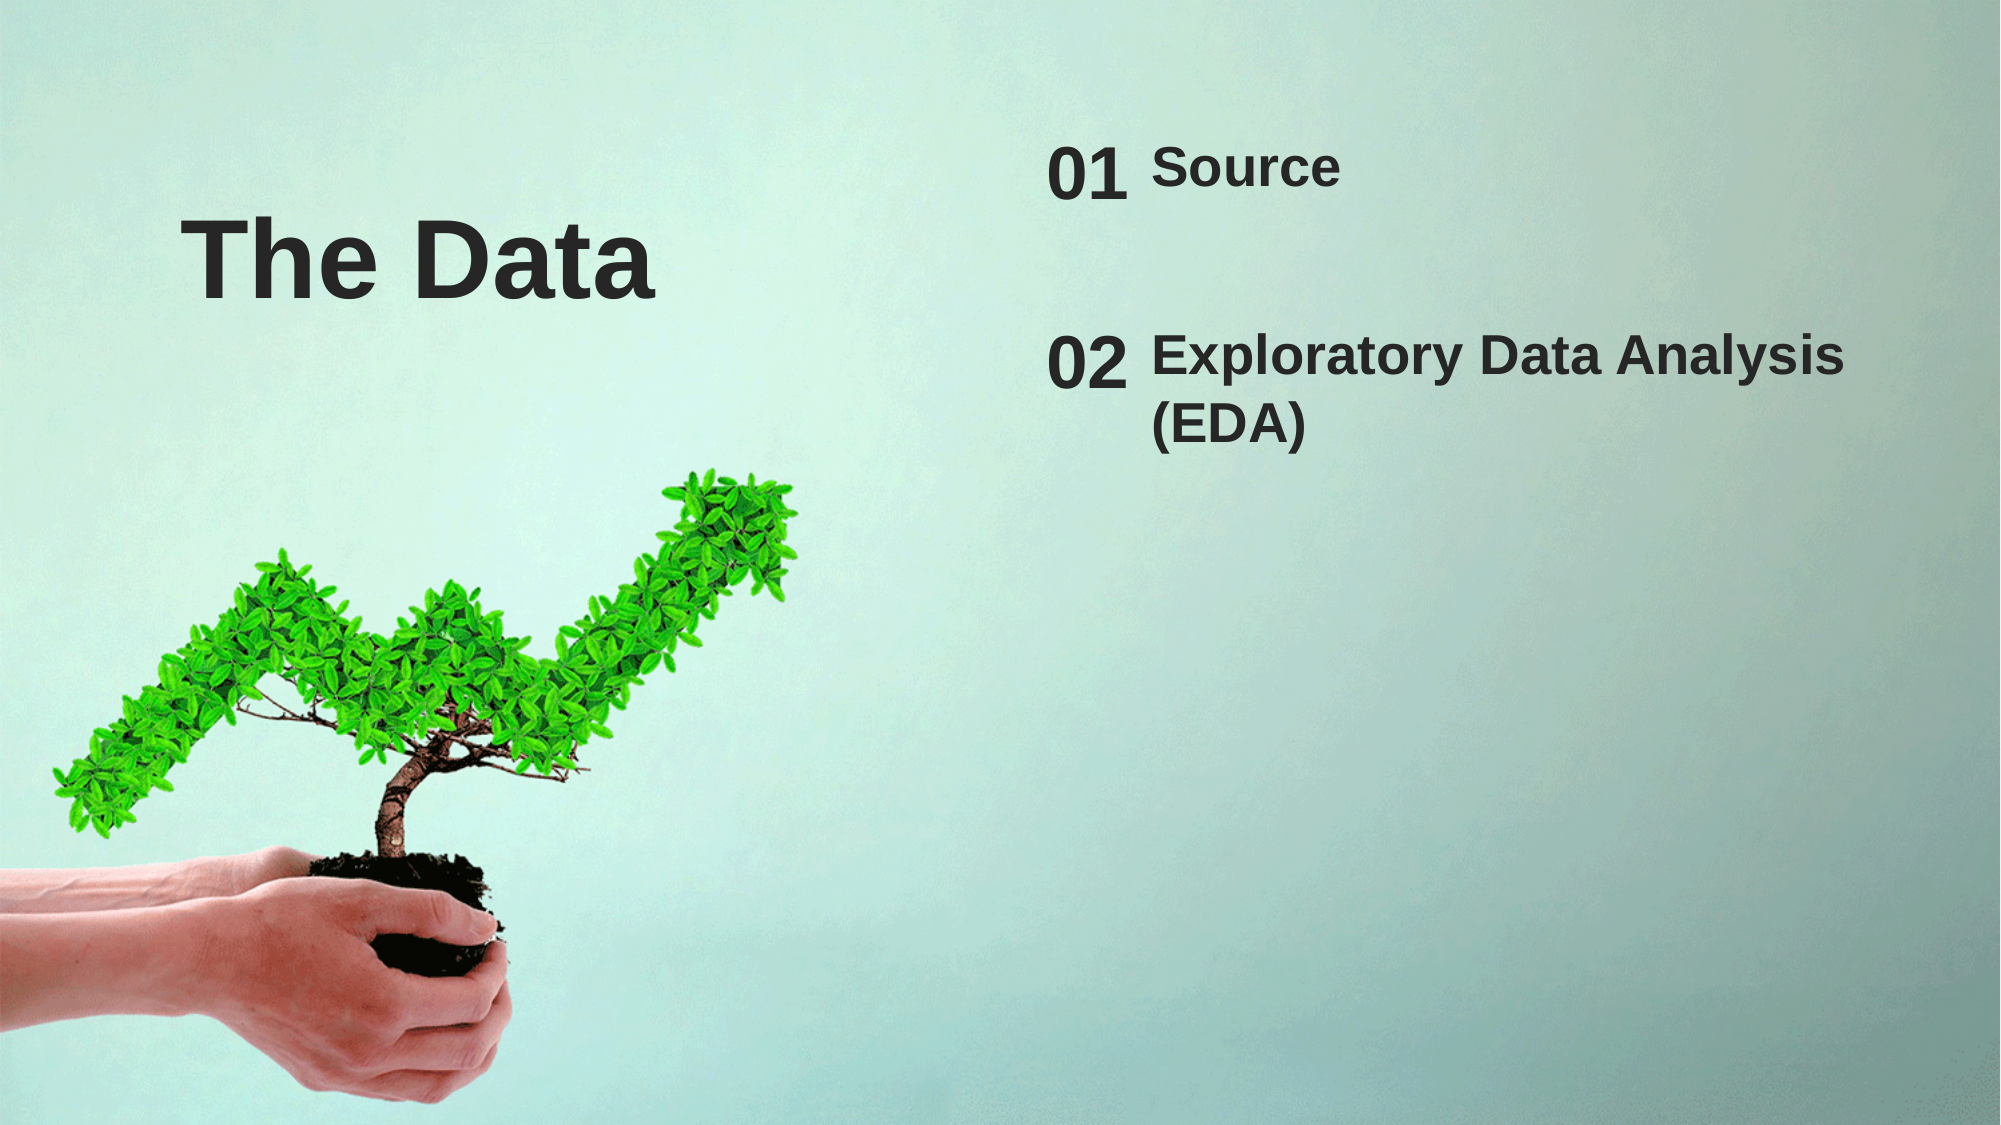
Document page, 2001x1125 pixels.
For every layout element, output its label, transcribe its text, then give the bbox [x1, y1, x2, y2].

text_box The Data [165, 178, 827, 328]
text_box Source [1167, 169, 1178, 180]
picture [0, 0, 2001, 1125]
text_box Source [1167, 122, 1874, 205]
text_box 01 [1009, 117, 1167, 222]
text_box Exploratory Data Analysis (EDA) [1133, 310, 1874, 461]
text_box 02 [1009, 305, 1167, 411]
